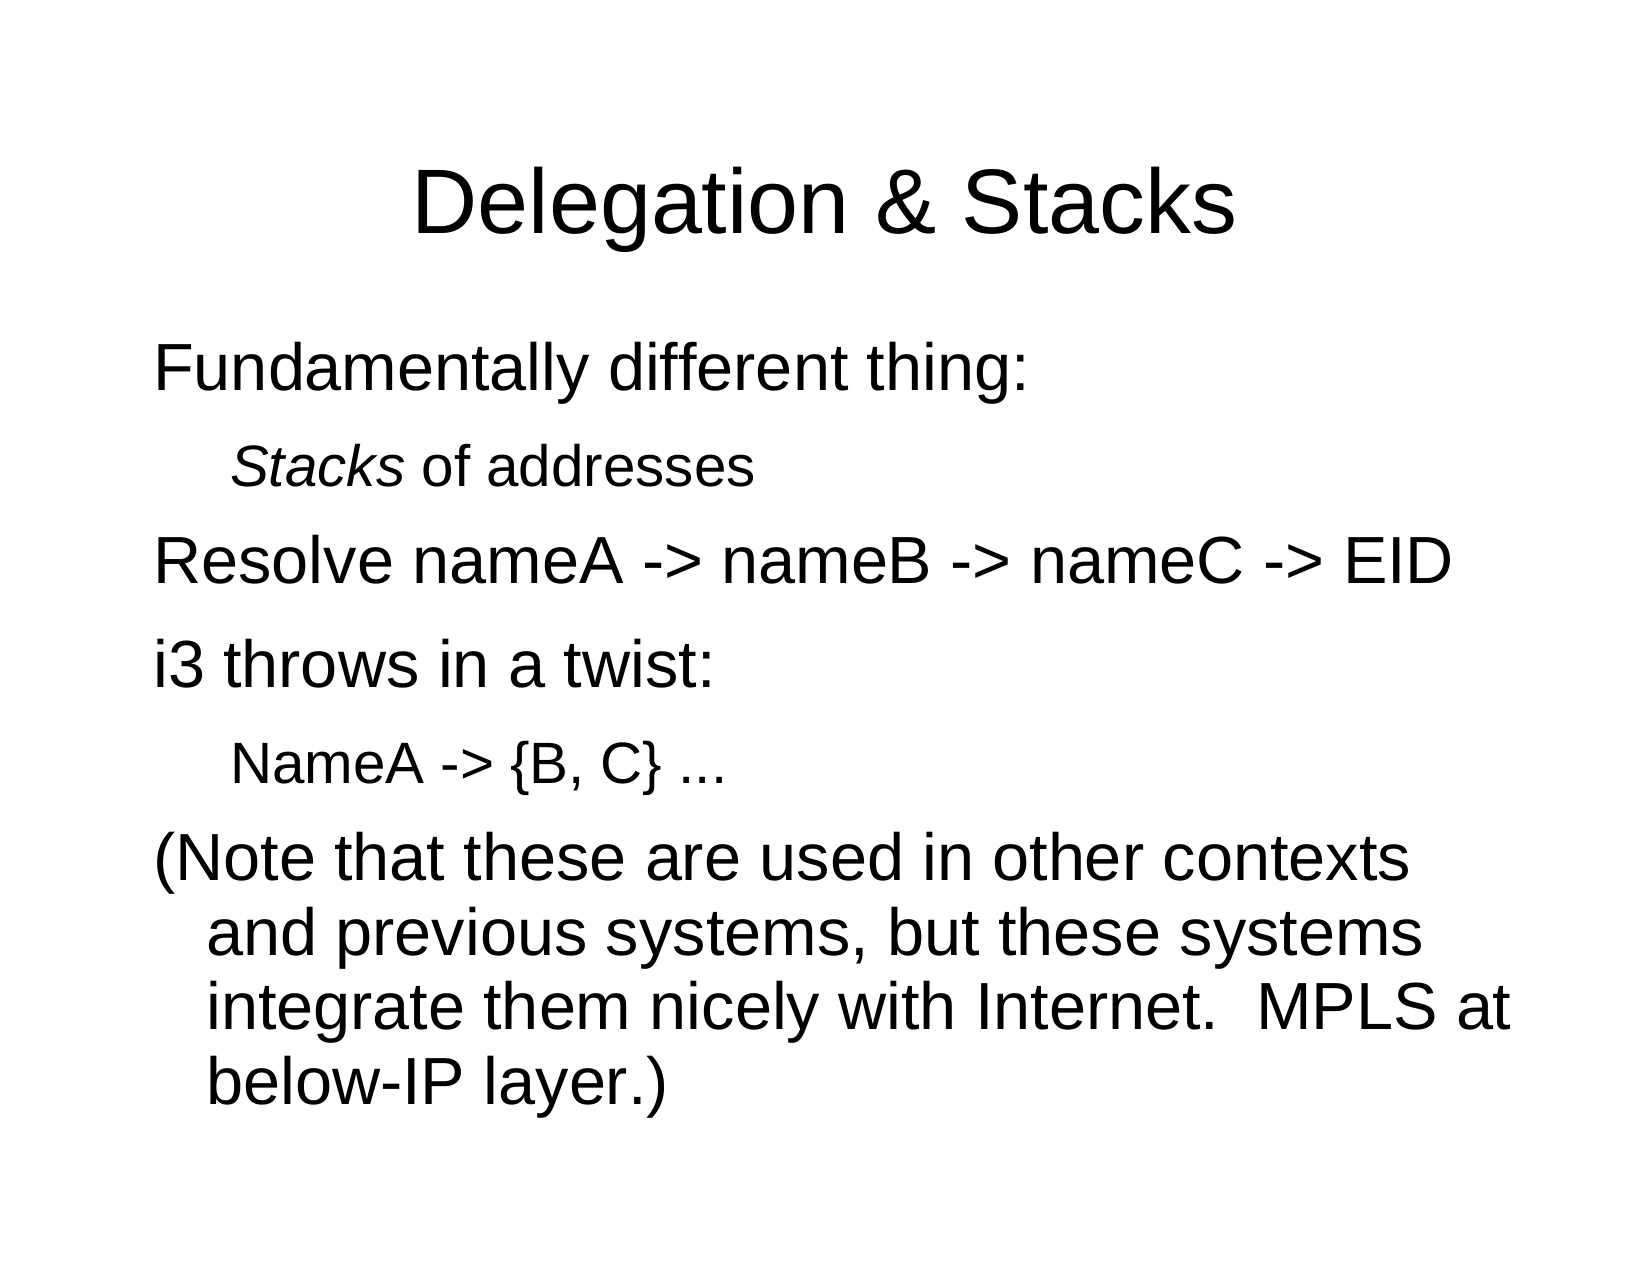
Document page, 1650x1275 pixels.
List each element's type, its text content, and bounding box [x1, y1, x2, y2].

title Delegation & Stacks [135, 112, 1515, 291]
list Fundamentally different thing: Stacks of addresses Resolve nameA -> nameB -> nameC -> EID i3 throws in a twist: NameA -> {B, C} ... (Note that these are used in other contexts and previous systems, but these systems integrate them nicely with Internet. MPLS at below-IP layer.) [135, 329, 1515, 1190]
